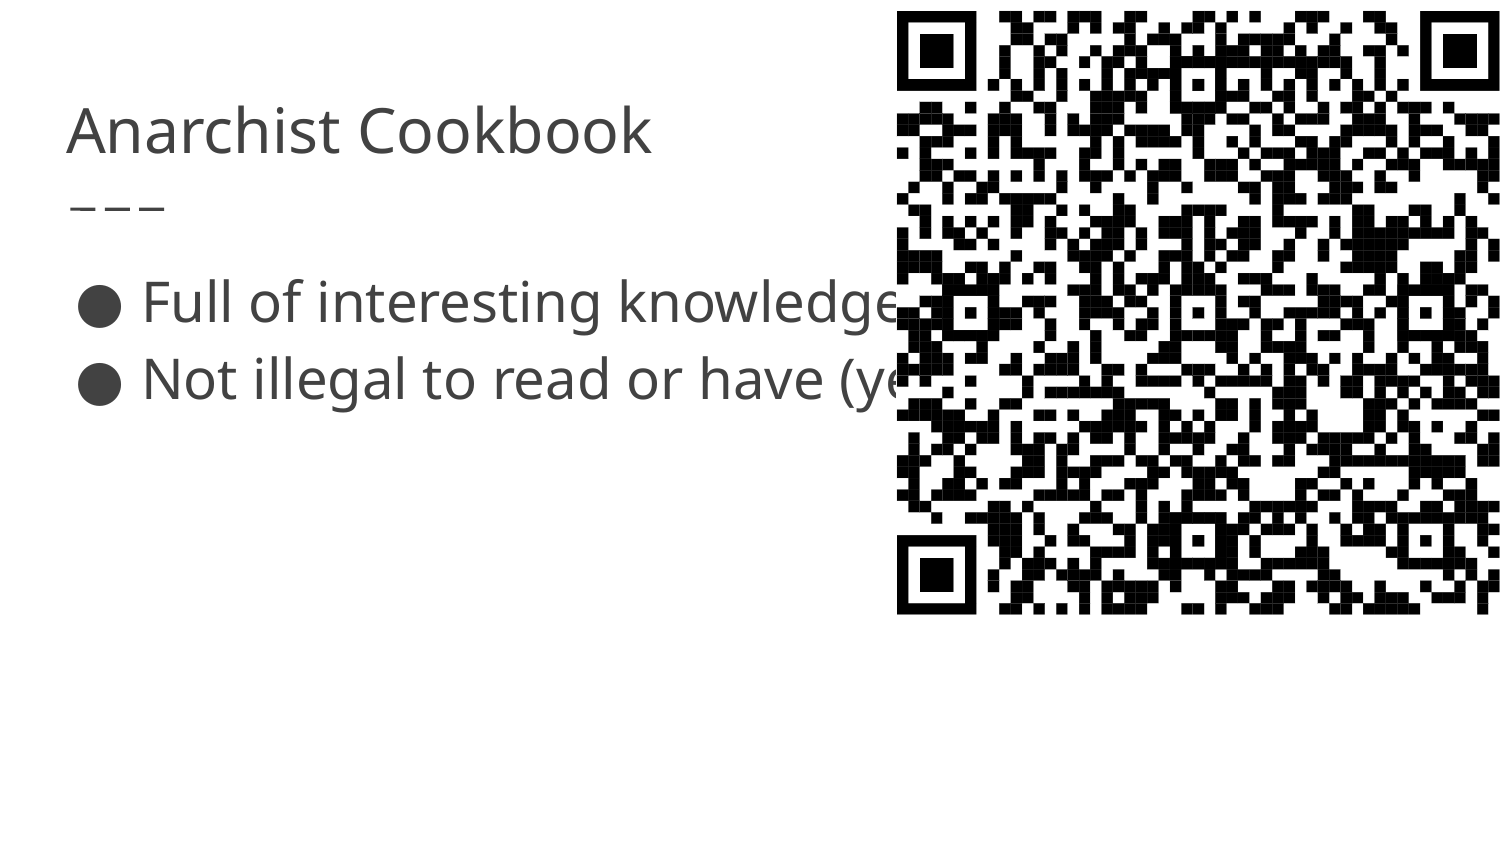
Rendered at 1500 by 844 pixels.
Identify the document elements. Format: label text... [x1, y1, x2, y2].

picture [896, 10, 1500, 615]
list Full of interesting knowledge. Not illegal to read or have (yet). [51, 240, 1021, 750]
title Anarchist Cookbook [51, 61, 896, 182]
